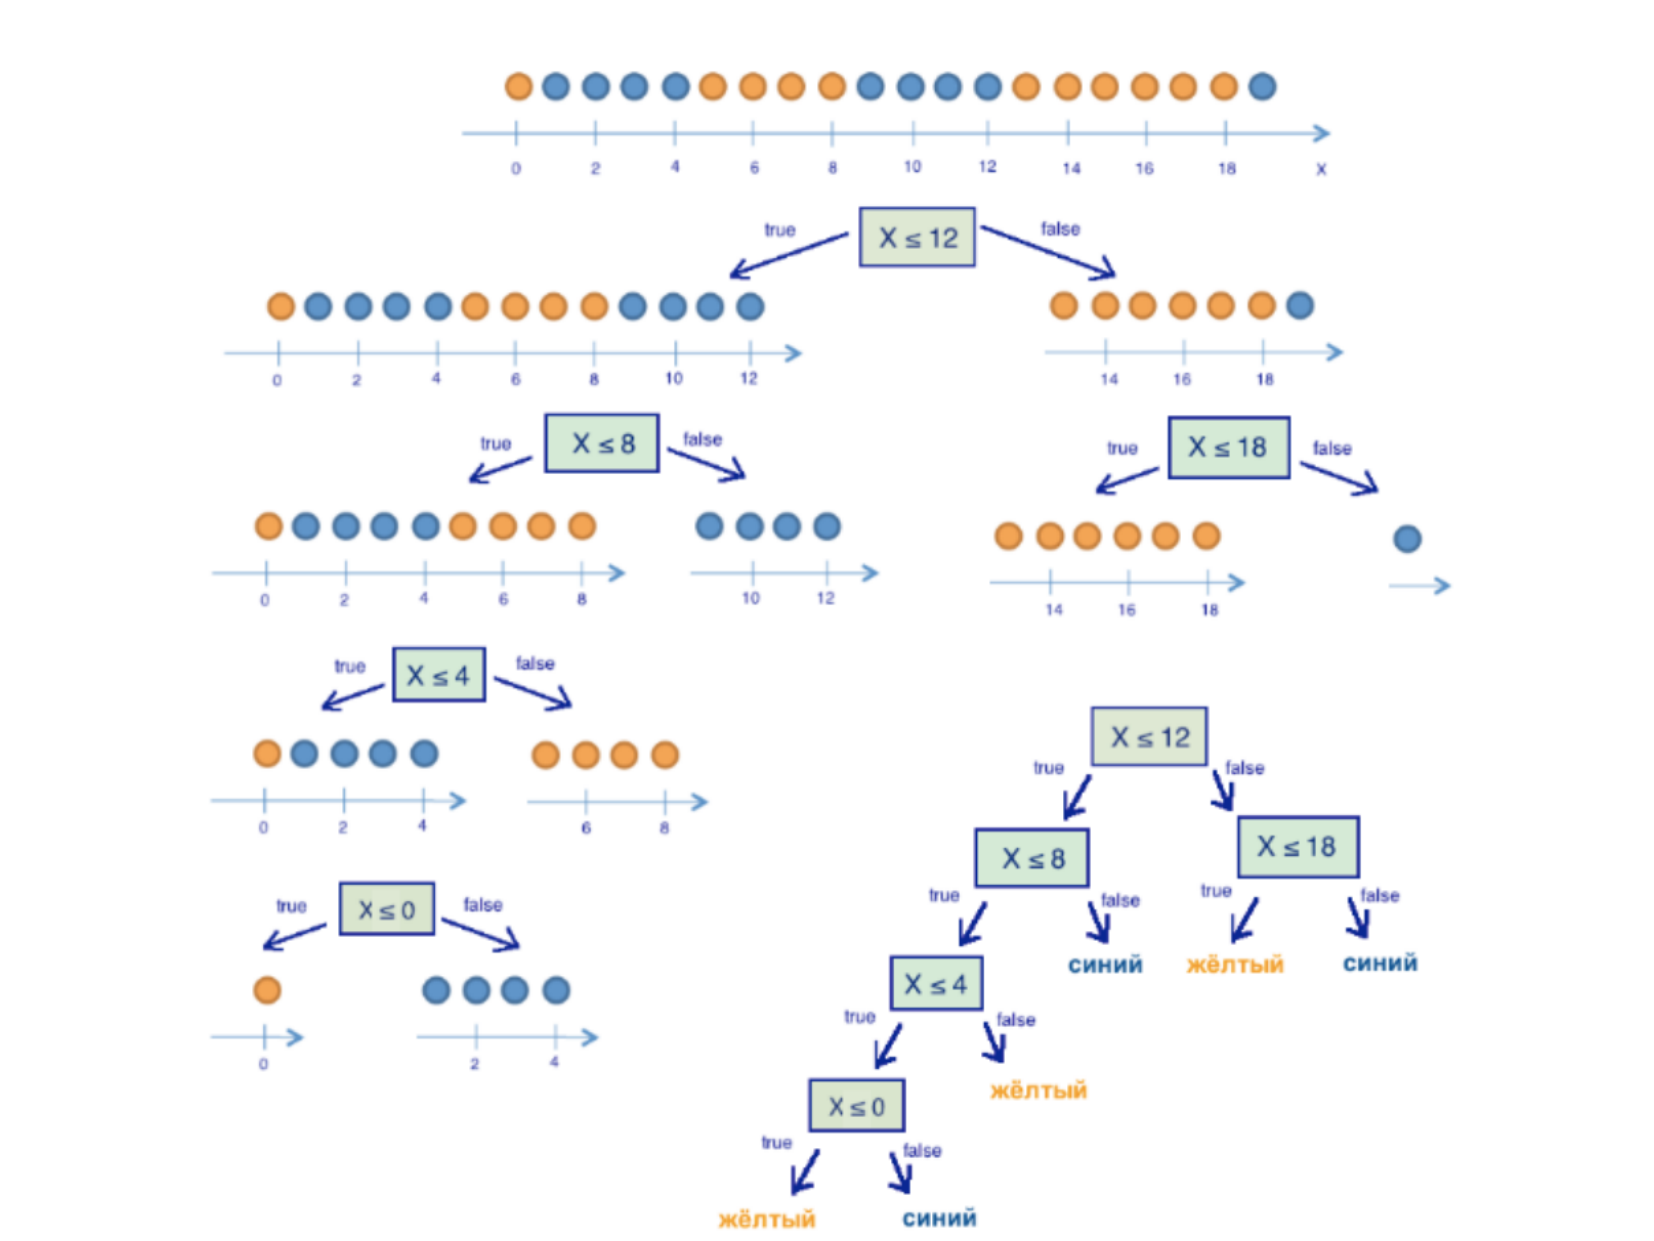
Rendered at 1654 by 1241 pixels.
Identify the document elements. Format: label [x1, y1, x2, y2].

picture [165, 3, 1499, 1241]
